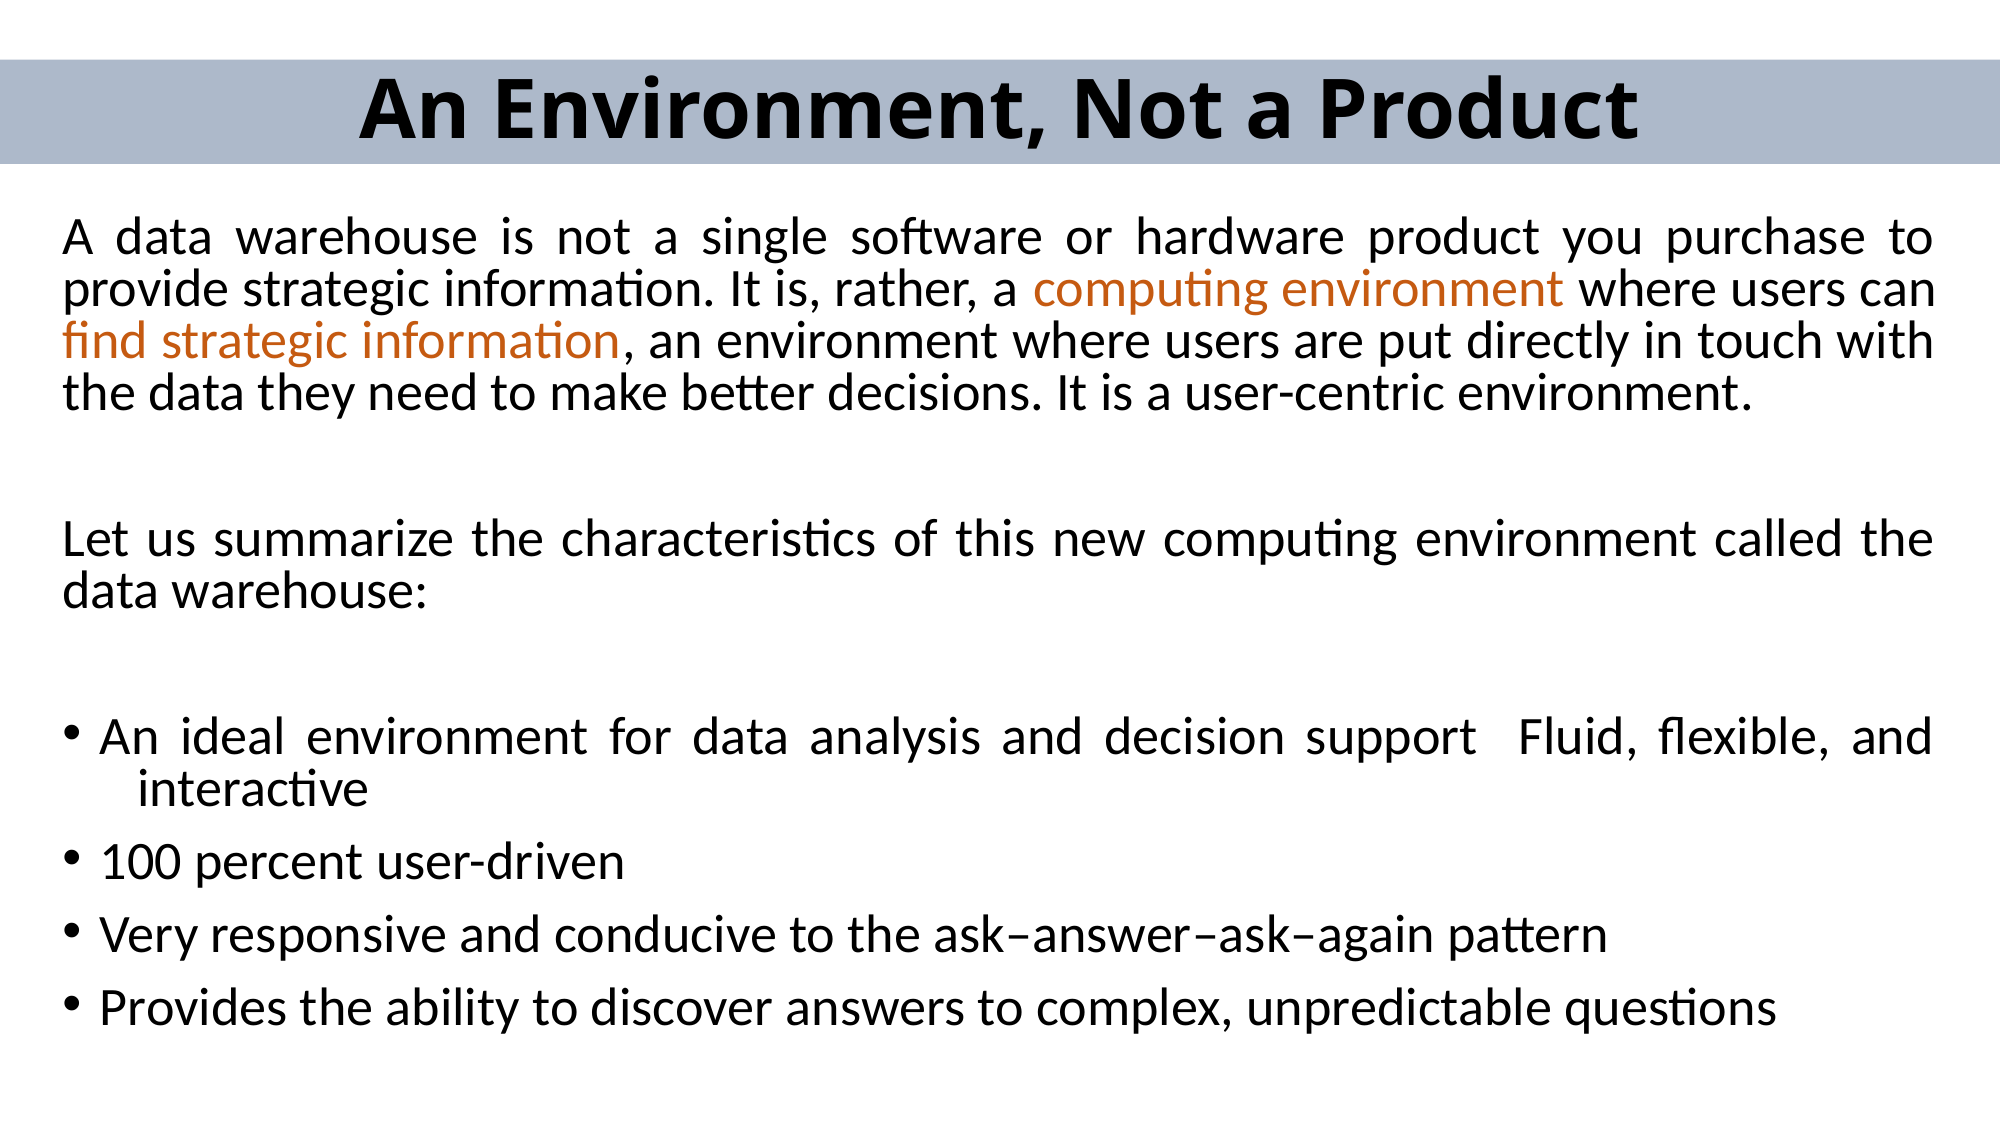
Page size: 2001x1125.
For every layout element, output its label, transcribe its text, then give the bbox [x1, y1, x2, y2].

list A data warehouse is not a single software or hardware product you purchase to provide strategic information. It is, rather, a computing environment where users can find strategic information, an environment where users are put directly in touch with the data they need to make better decisions. It is a user-centric environment. Let us summarize the characteristics of this new computing environment called the data warehouse: An ideal environment for data analysis and decision support Fluid, flexible, and interactive 100 percent user-driven Very responsive and conducive to the ask–answer–ask–again pattern Provides the ability to discover answers to complex, unpredictable questions [47, 205, 1953, 1091]
title An Environment, Not a Product [0, 59, 2000, 164]
